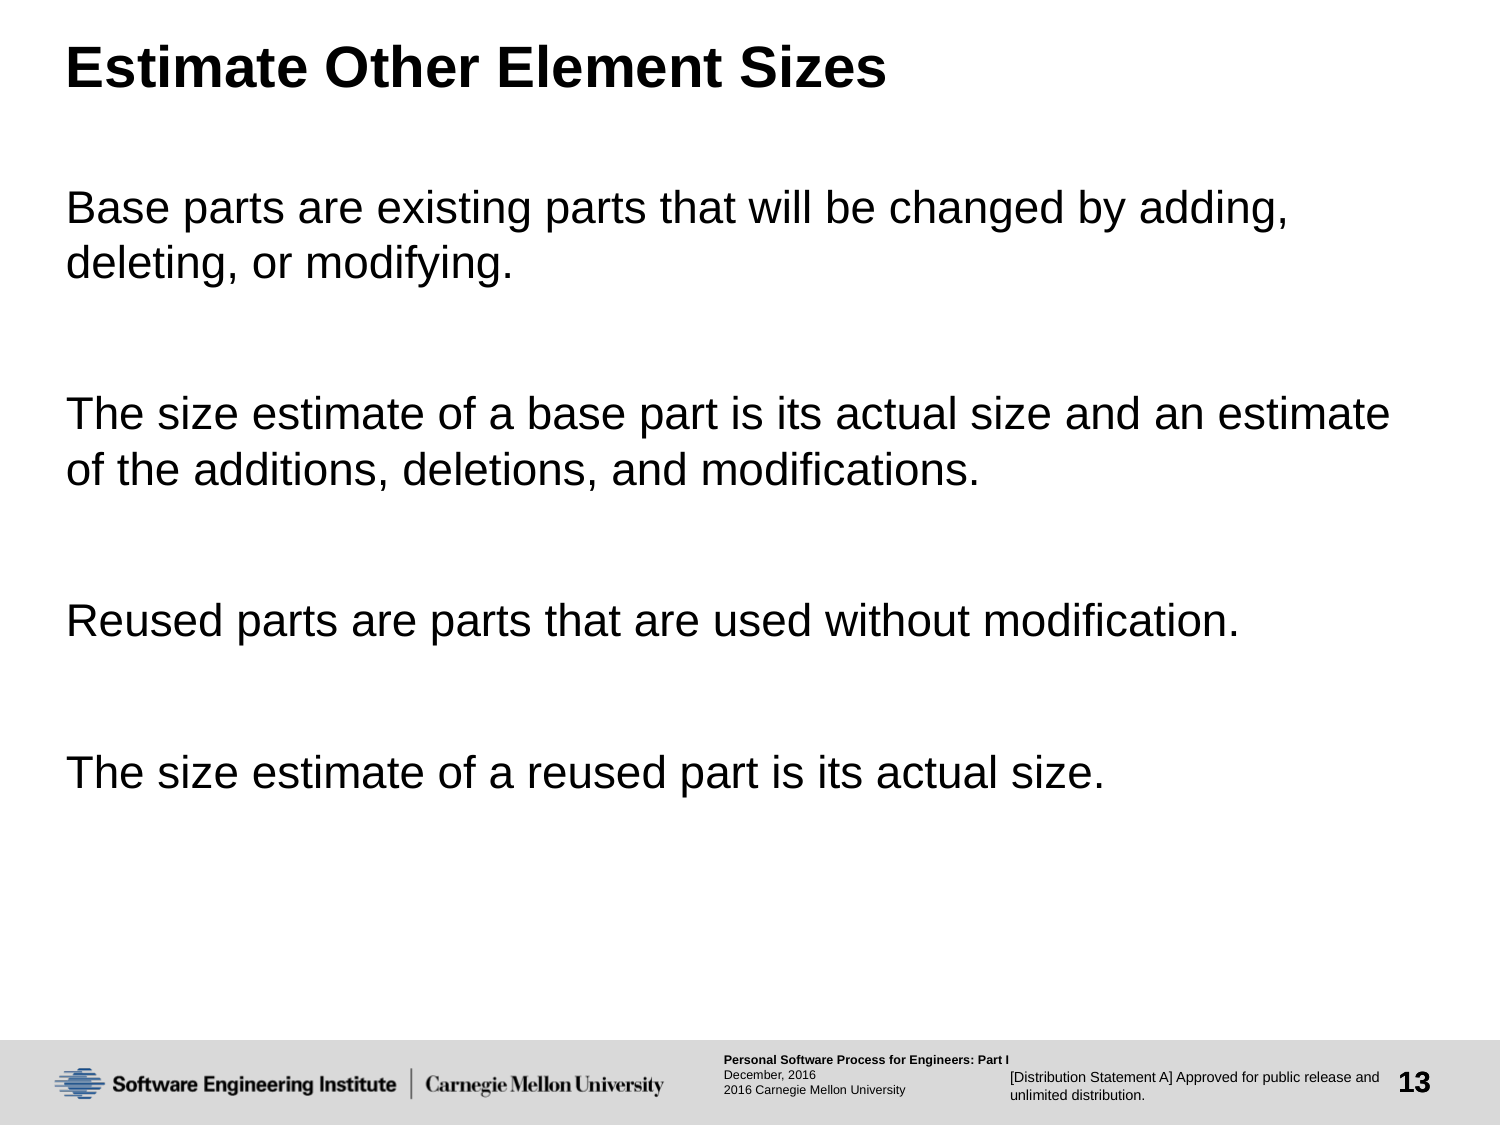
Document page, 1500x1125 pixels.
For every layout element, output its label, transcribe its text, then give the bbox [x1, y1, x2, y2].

picture [46, 1061, 673, 1104]
title Estimate Other Element Sizes [65, 37, 1313, 148]
list Base parts are existing parts that will be changed by adding, deleting, or modifying. The size estimate of a base part is its actual size and an estimate of the additions, deletions, and modifications. Reused parts are parts that are used without modification. The size estimate of a reused part is its actual size. [65, 177, 1431, 1000]
